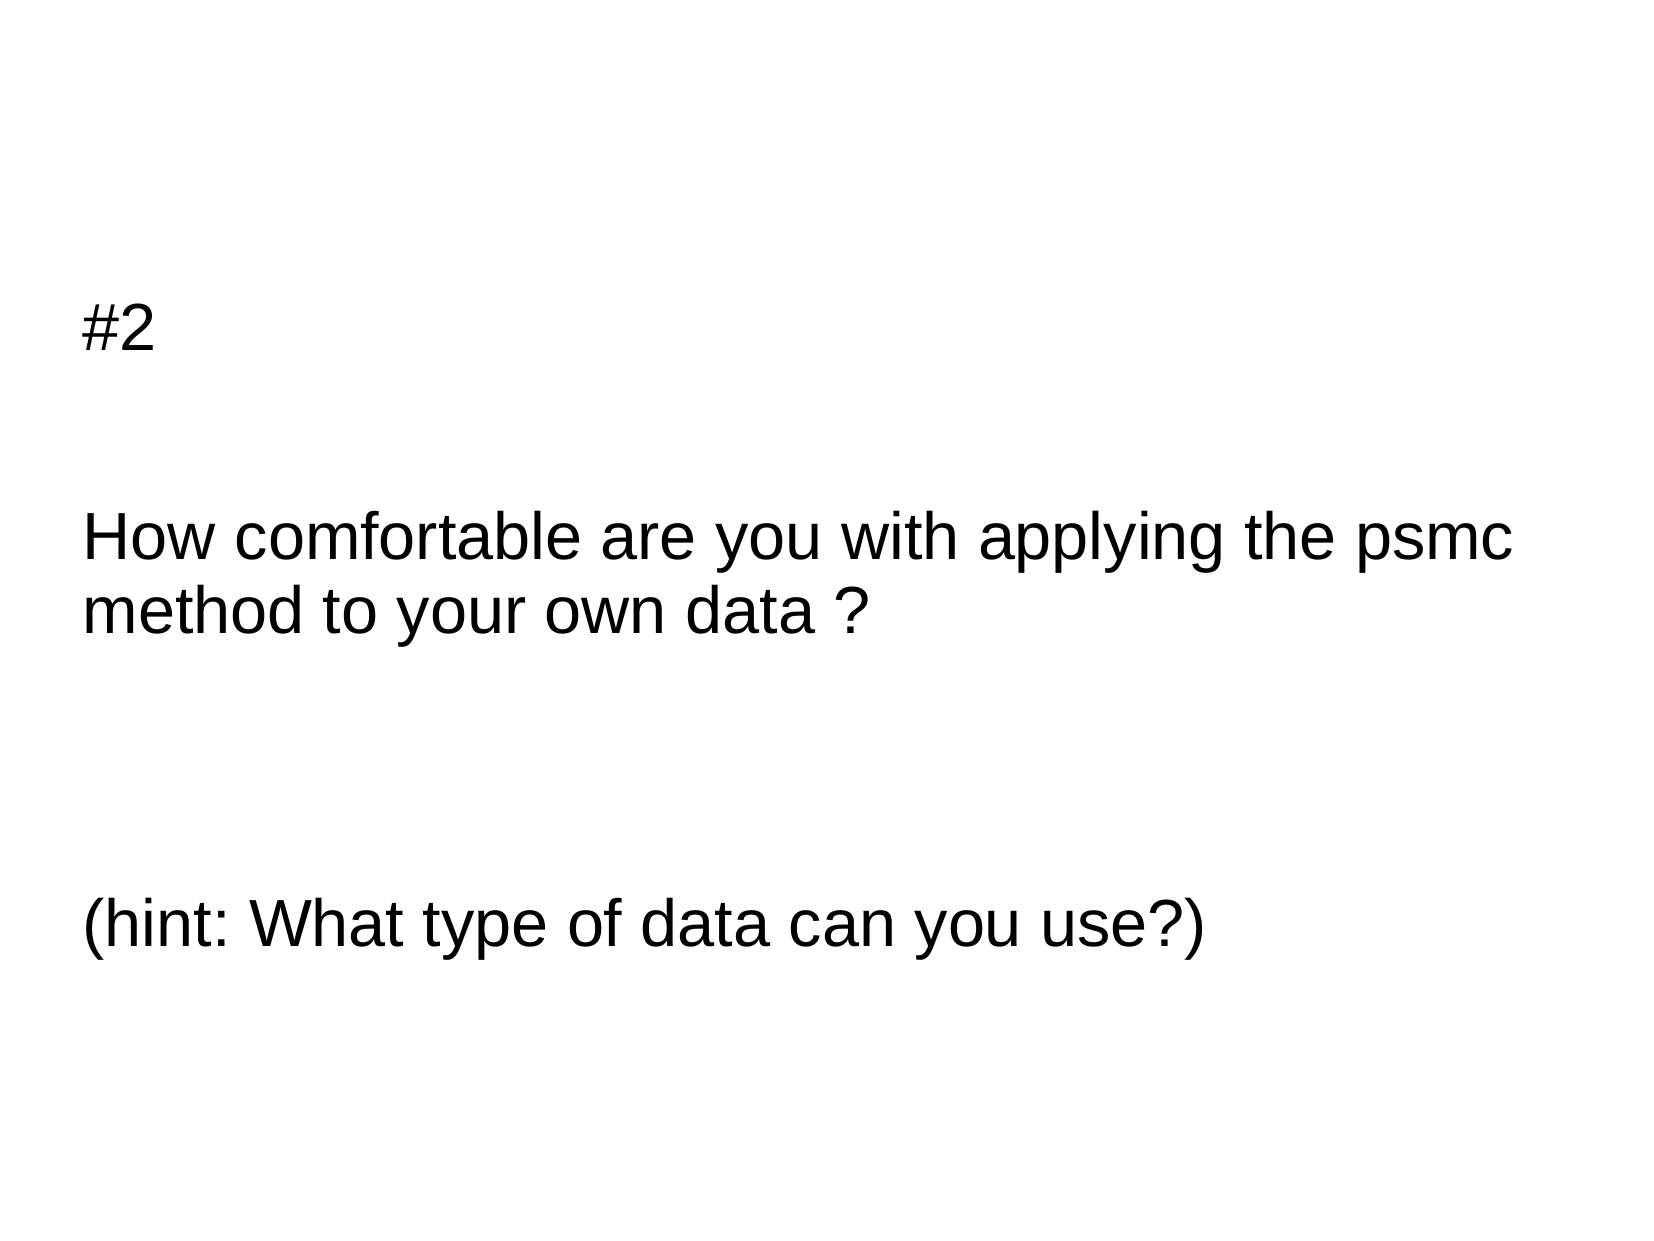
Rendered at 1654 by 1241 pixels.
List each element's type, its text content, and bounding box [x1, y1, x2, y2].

list #2 How comfortable are you with applying the psmc method to your own data ? (hint: What type of data can you use?) [82, 290, 1571, 1010]
